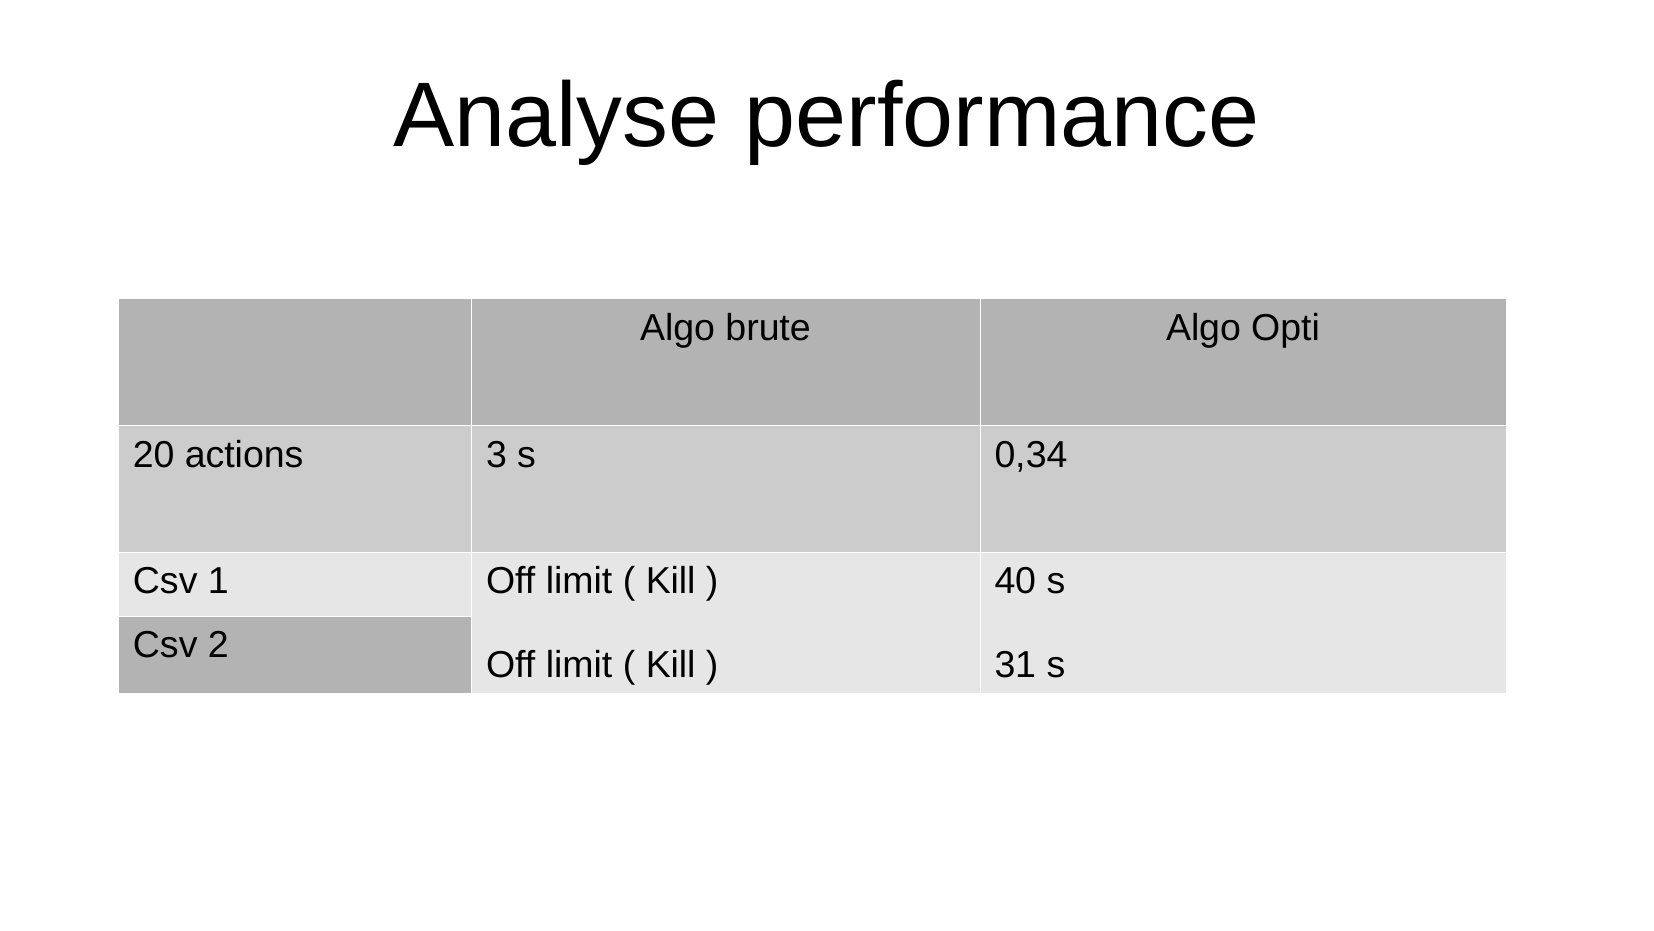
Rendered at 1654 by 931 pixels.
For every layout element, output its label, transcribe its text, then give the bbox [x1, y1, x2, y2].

table_cell Csv 2 [119, 617, 471, 693]
table_cell Csv 1 [119, 553, 471, 616]
table_cell Off limit ( Kill ) Off limit ( Kill ) [472, 553, 980, 693]
table_cell 3 s [472, 426, 980, 552]
table_cell 0,34 [981, 426, 1506, 552]
title Analyse performance [82, 37, 1571, 193]
table_cell 40 s 31 s [981, 553, 1506, 693]
table_cell 20 actions [119, 426, 471, 552]
table_header Algo brute [472, 299, 980, 425]
table_header Algo Opti [981, 299, 1506, 425]
table_header [119, 299, 471, 425]
